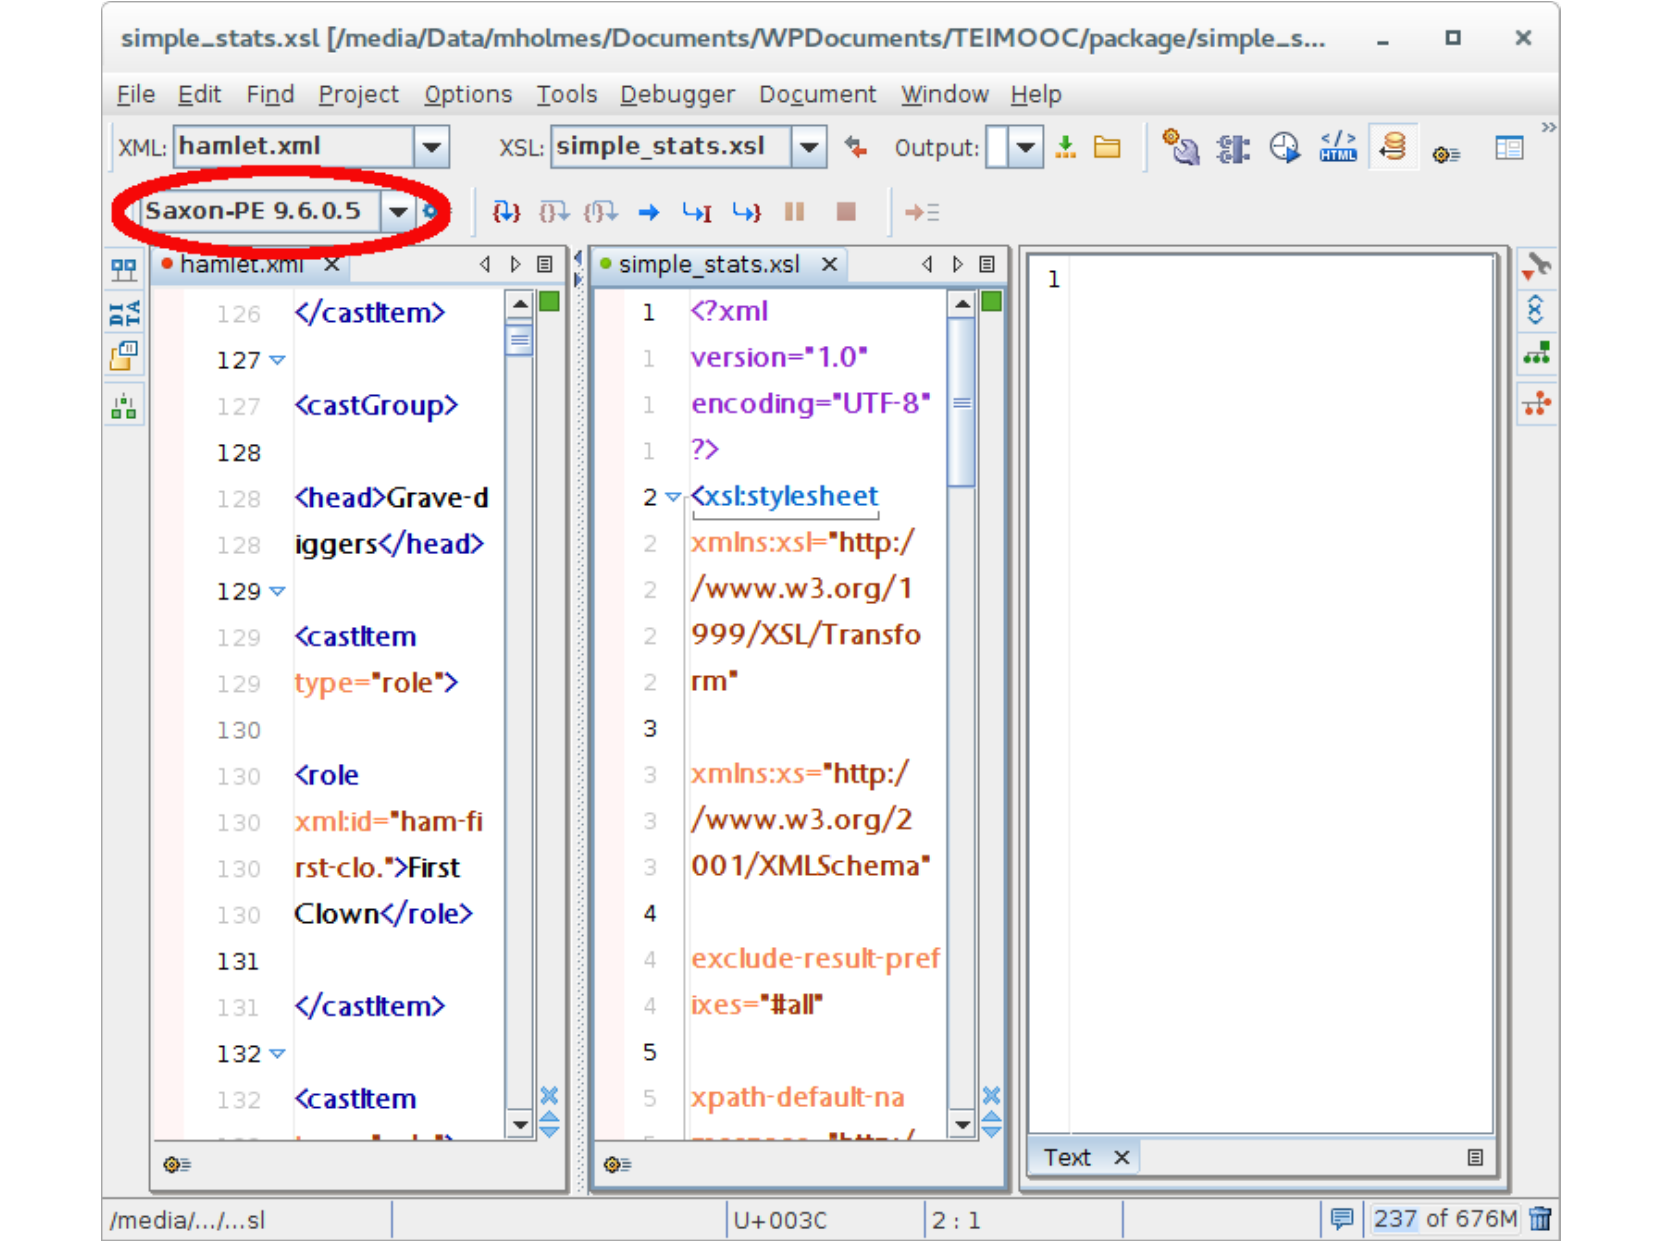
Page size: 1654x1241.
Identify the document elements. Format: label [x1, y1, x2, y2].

picture [101, 1, 1561, 1241]
